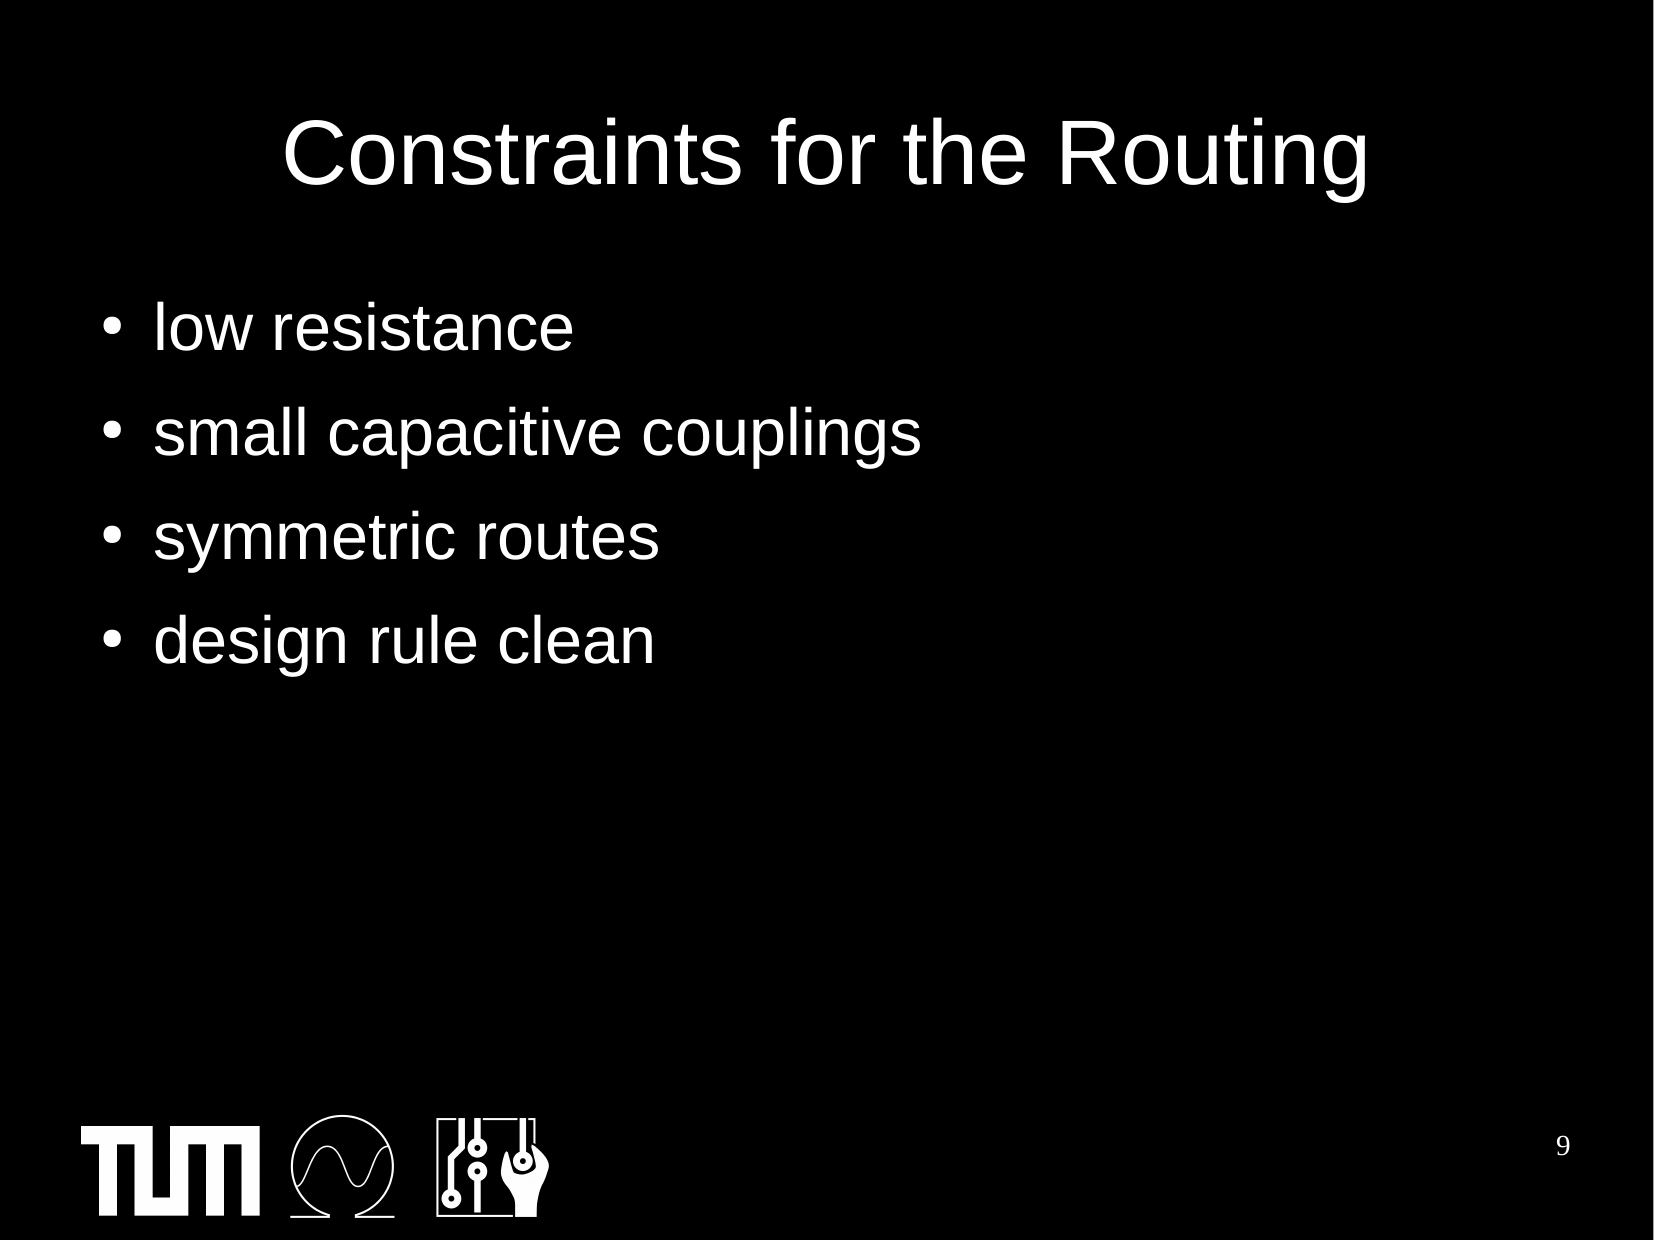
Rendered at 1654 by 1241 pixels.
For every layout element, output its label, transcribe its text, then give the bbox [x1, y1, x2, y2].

picture [283, 1109, 402, 1227]
picture [63, 1108, 272, 1227]
list low resistance small capacitive couplings symmetric routes design rule clean [82, 290, 1571, 1109]
picture [425, 1109, 554, 1227]
title Constraints for the Routing [82, 49, 1571, 257]
